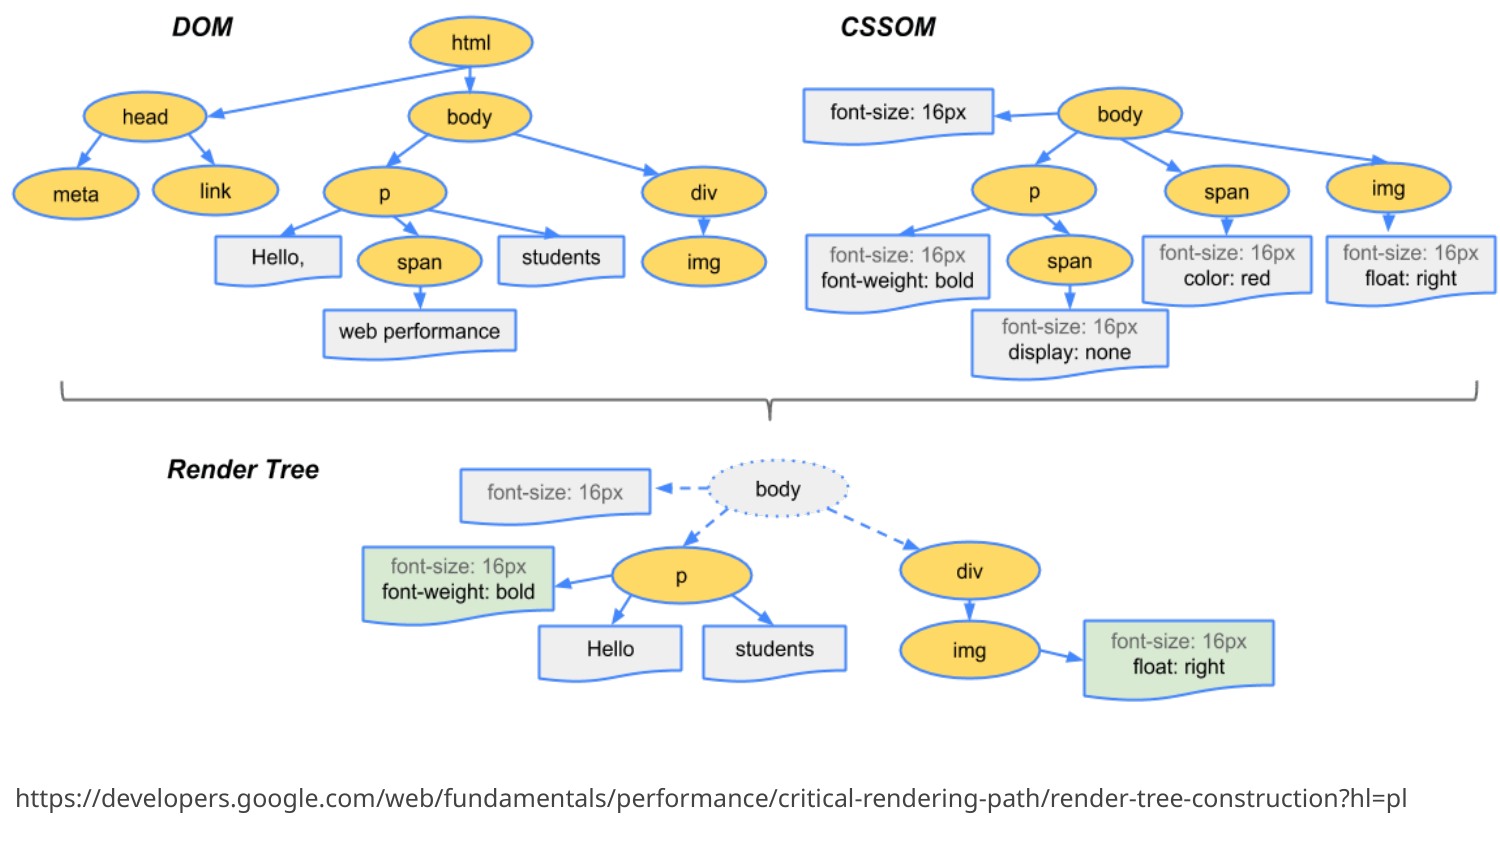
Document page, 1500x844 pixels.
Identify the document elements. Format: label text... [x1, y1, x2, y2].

picture [0, 0, 1500, 718]
list https://developers.google.com/web/fundamentals/performance/critical-rendering-path/render-tree-construction?hl=pl [0, 751, 1500, 844]
